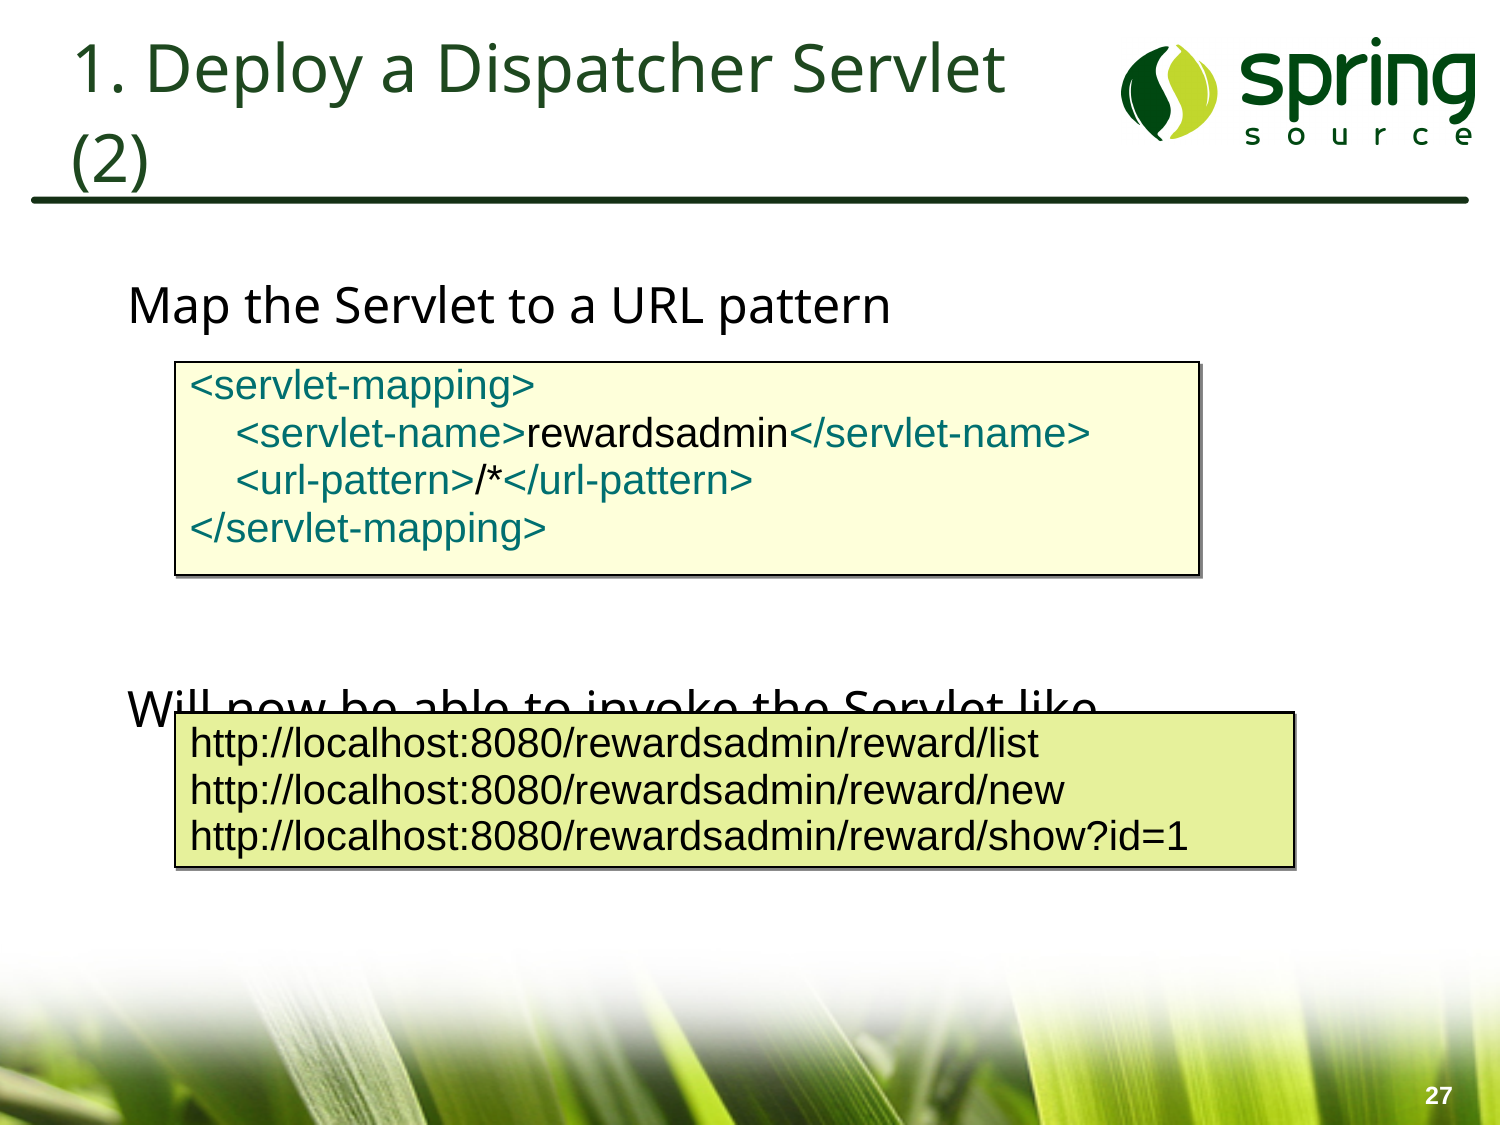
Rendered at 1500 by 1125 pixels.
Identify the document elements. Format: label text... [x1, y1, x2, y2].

list Map the Servlet to a URL pattern Will now be able to invoke the Servlet like [112, 262, 1388, 938]
text_box http://localhost:8080/rewardsadmin/reward/list http://localhost:8080/rewardsadmin/reward/new http://localhost:8080/rewardsadmin/reward/show?id=1 [174, 712, 1294, 868]
picture [0, 944, 1500, 1125]
title 1. Deploy a Dispatcher Servlet (2) [56, 13, 1089, 191]
picture [1121, 37, 1475, 145]
text_box <servlet-mapping> <servlet-name>rewardsadmin</servlet-name> <url-pattern>/*</url-pattern> </servlet-mapping> [174, 362, 1199, 575]
